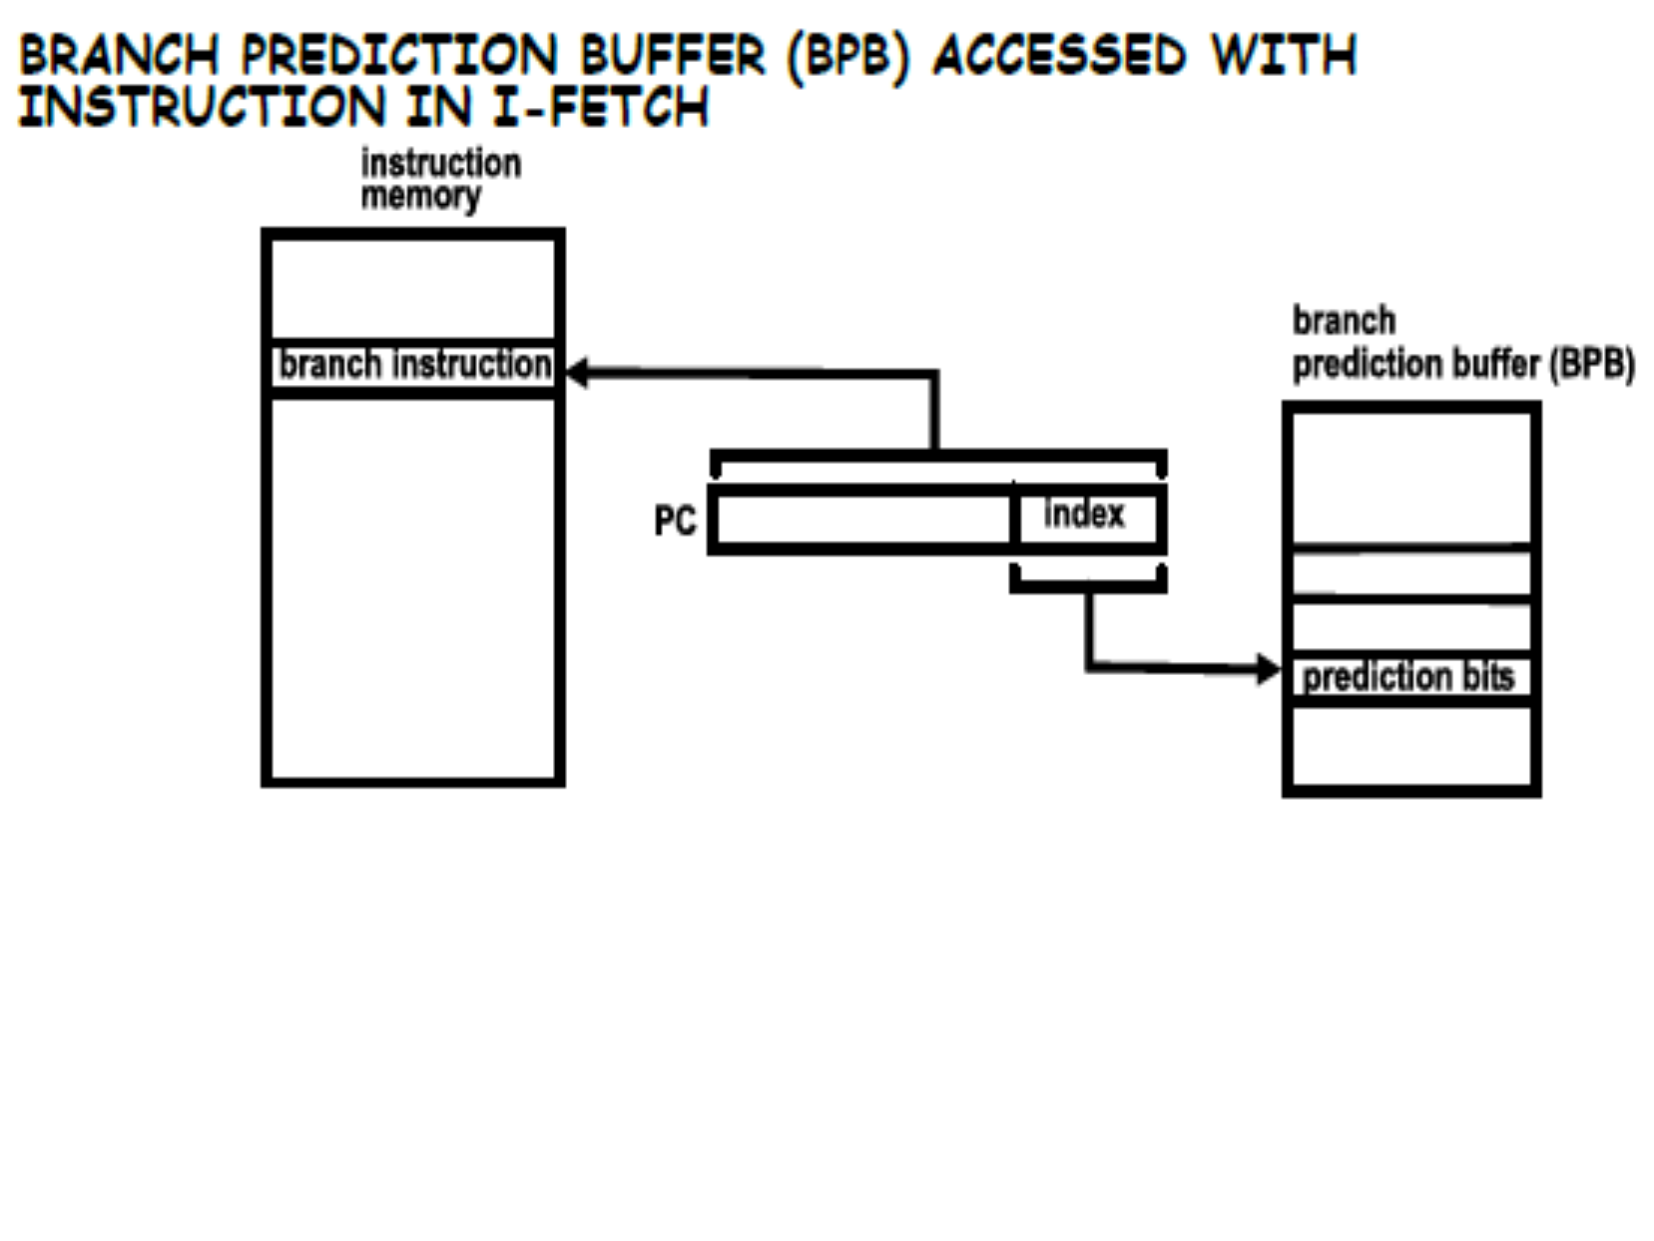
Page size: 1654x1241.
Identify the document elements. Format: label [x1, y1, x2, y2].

picture [13, 17, 1654, 811]
